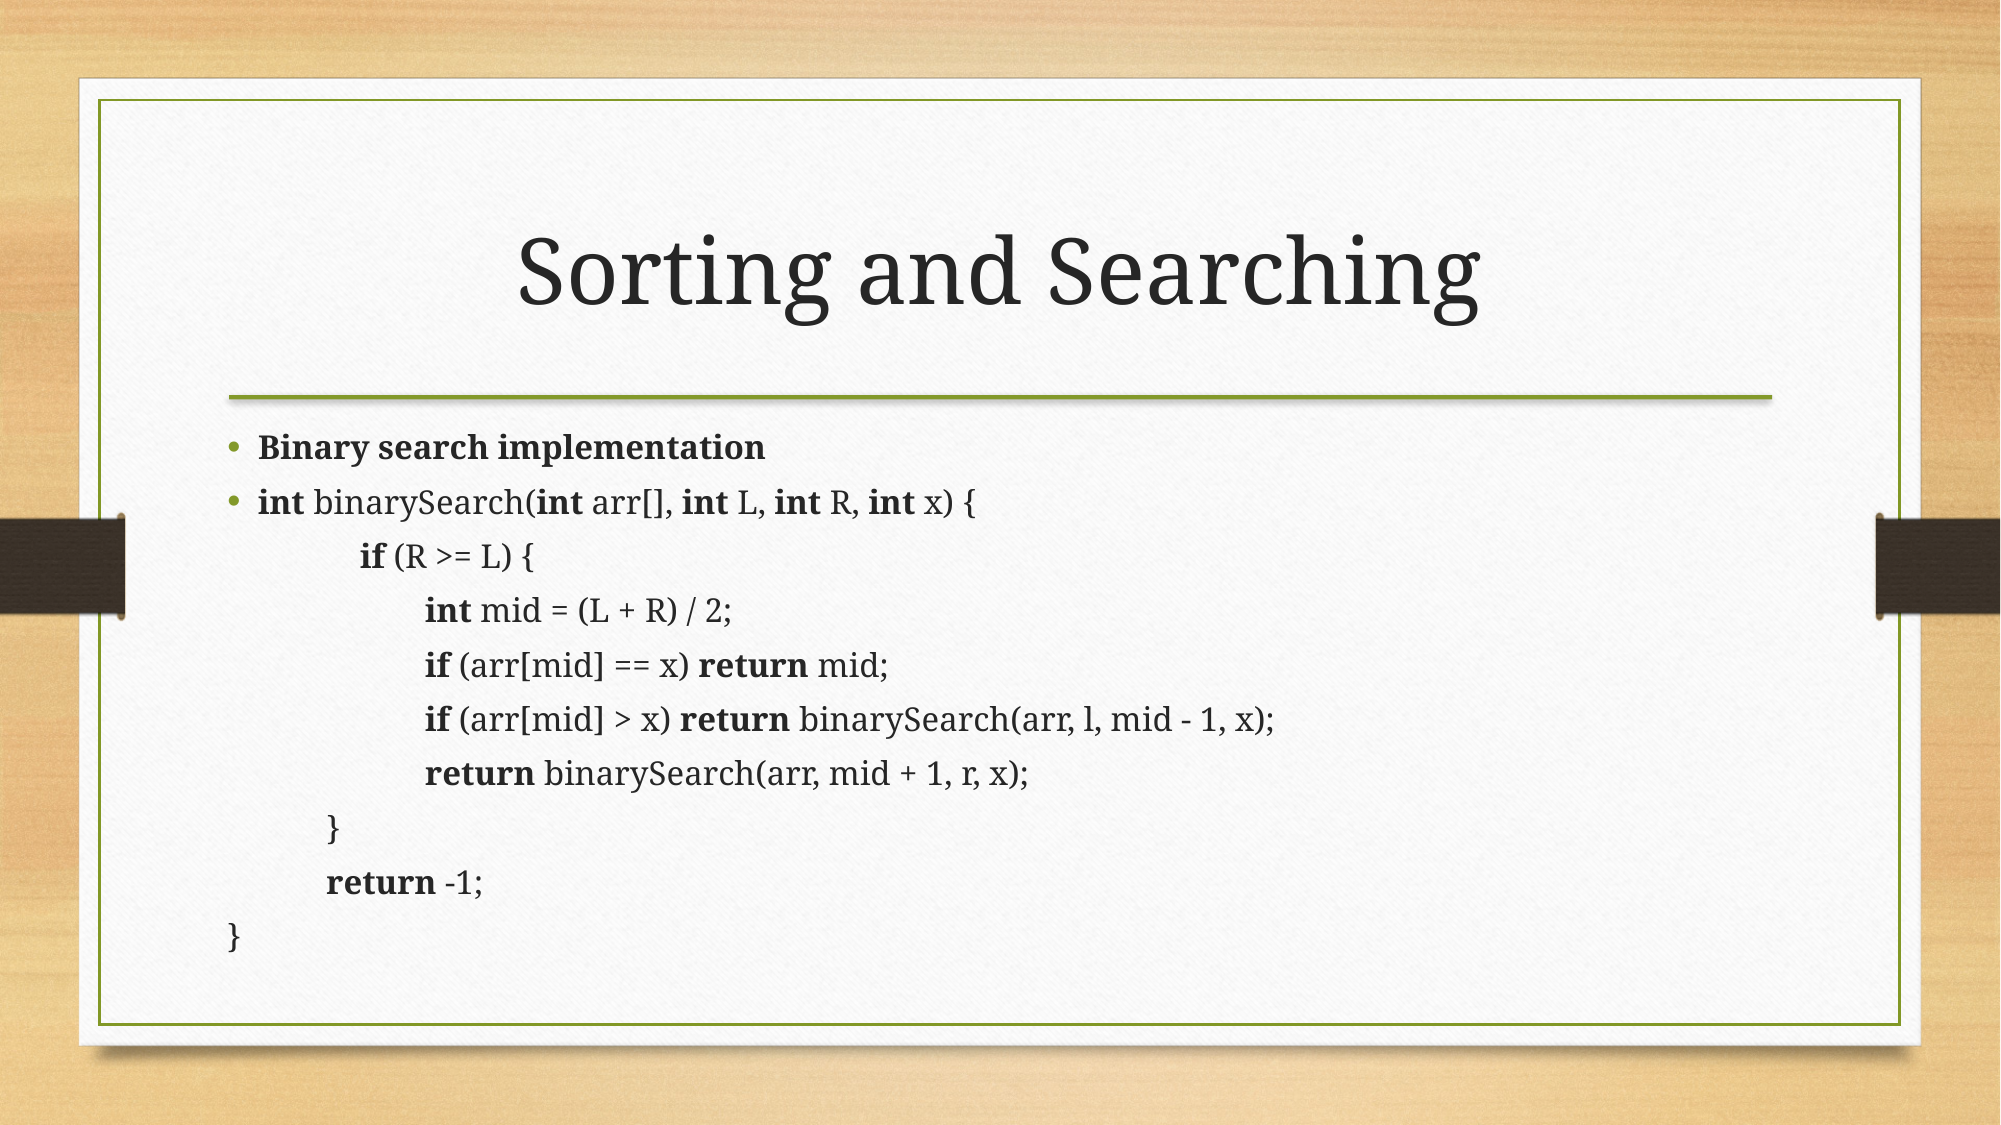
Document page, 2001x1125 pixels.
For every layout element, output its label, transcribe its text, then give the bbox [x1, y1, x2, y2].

text_box Sorting and Searching [212, 161, 1788, 375]
picture [0, 0, 2001, 1125]
text_box Binary search implementation int binarySearch(int arr[], int L, int R, int x) { if (R >= L) { int mid = (L + R) / 2; if (arr[mid] == x) return mid; if (arr[mid] > x) return binarySearch(arr, l, mid - 1, x); return binarySearch(arr, mid + 1, r, x); } return -1; } [212, 419, 1788, 964]
